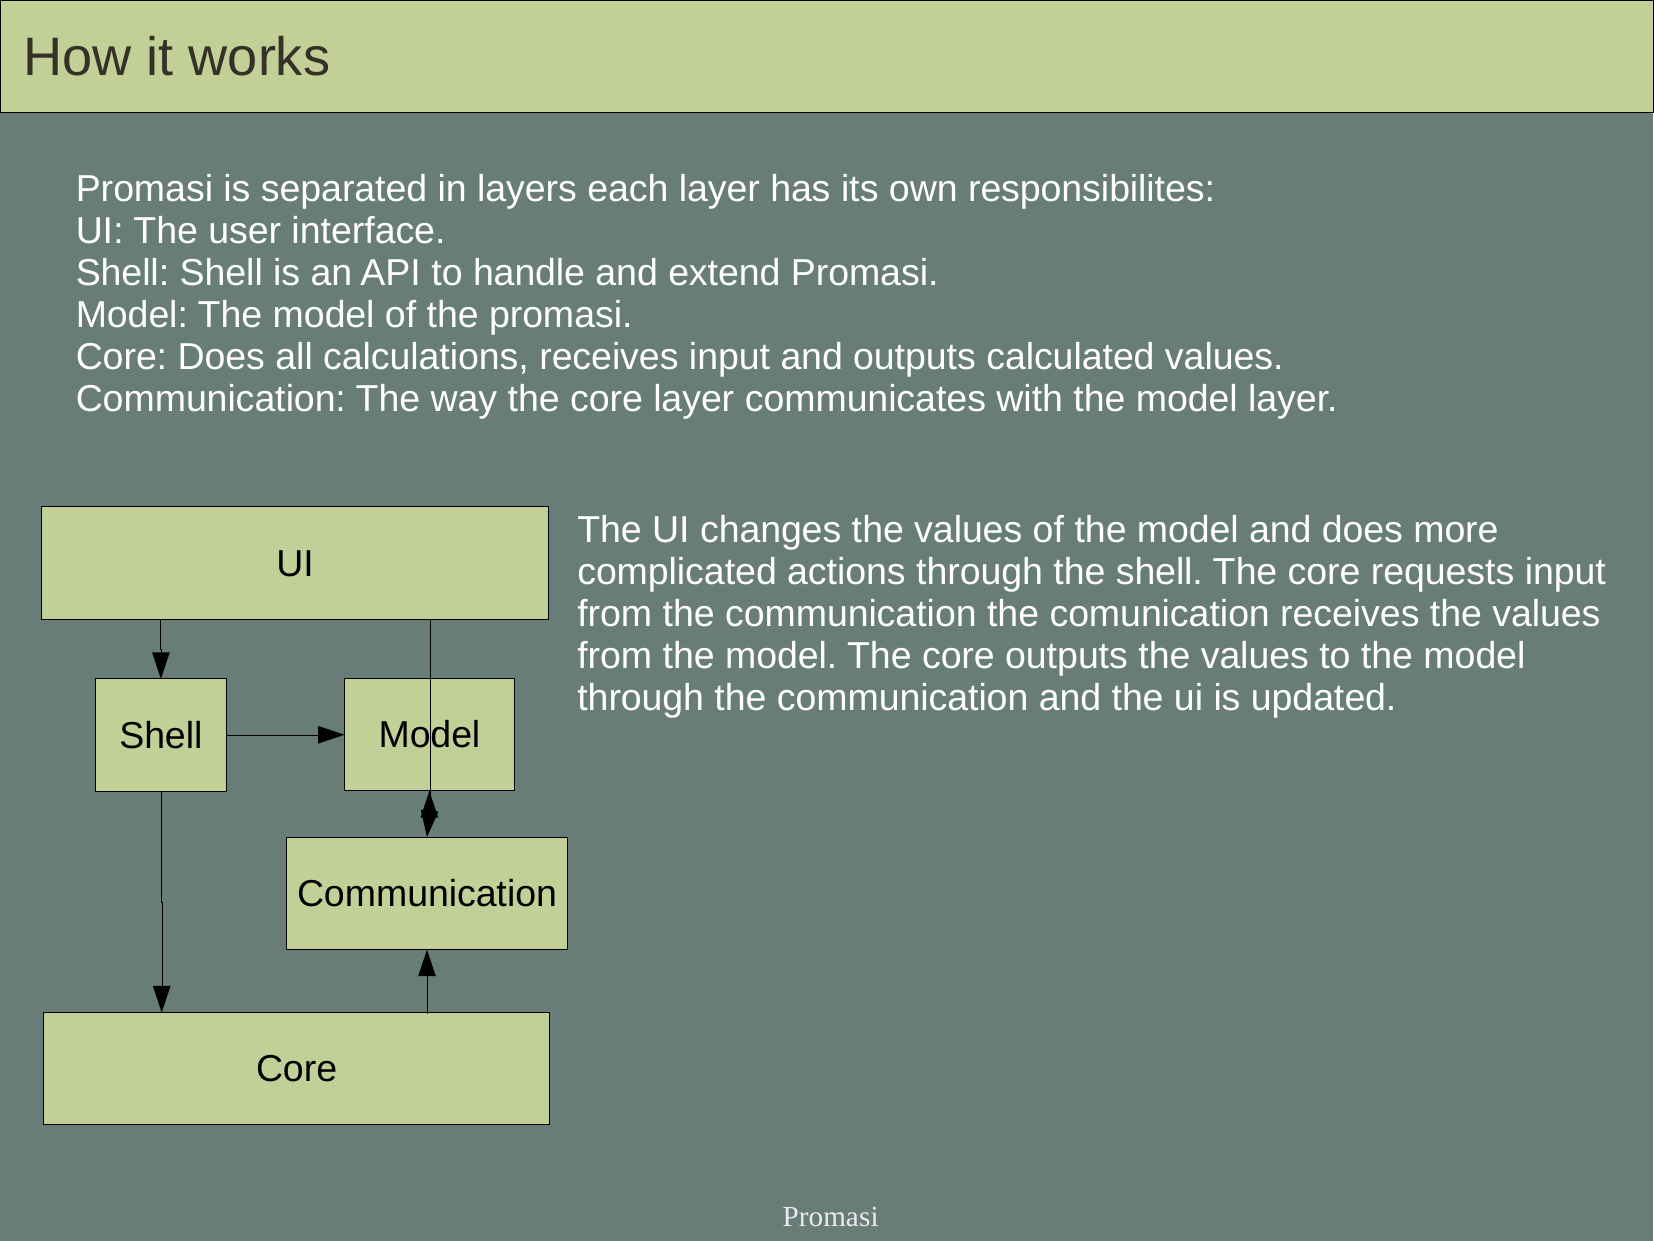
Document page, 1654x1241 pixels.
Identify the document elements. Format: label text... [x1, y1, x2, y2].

text_box Promasi is separated in layers each layer has its own responsibilites: UI: The user interface. Shell: Shell is an API to handle and extend Promasi. Model: The model of the promasi. Core: Does all calculations, receives input and outputs calculated values. Communication: The way the core layer communicates with the model layer. [61, 159, 1374, 427]
text_box UI [41, 506, 549, 620]
text_box Core [43, 1012, 550, 1125]
title How it works [8, 19, 863, 95]
text_box Shell [95, 678, 227, 792]
text_box Communication [286, 837, 568, 950]
text_box Model [344, 678, 515, 791]
text_box The UI changes the values of the model and does more complicated actions through the shell. The core requests input from the communication the comunication receives the values from the model. The core outputs the values to the model through the communication and the ui is updated. [562, 501, 1627, 726]
